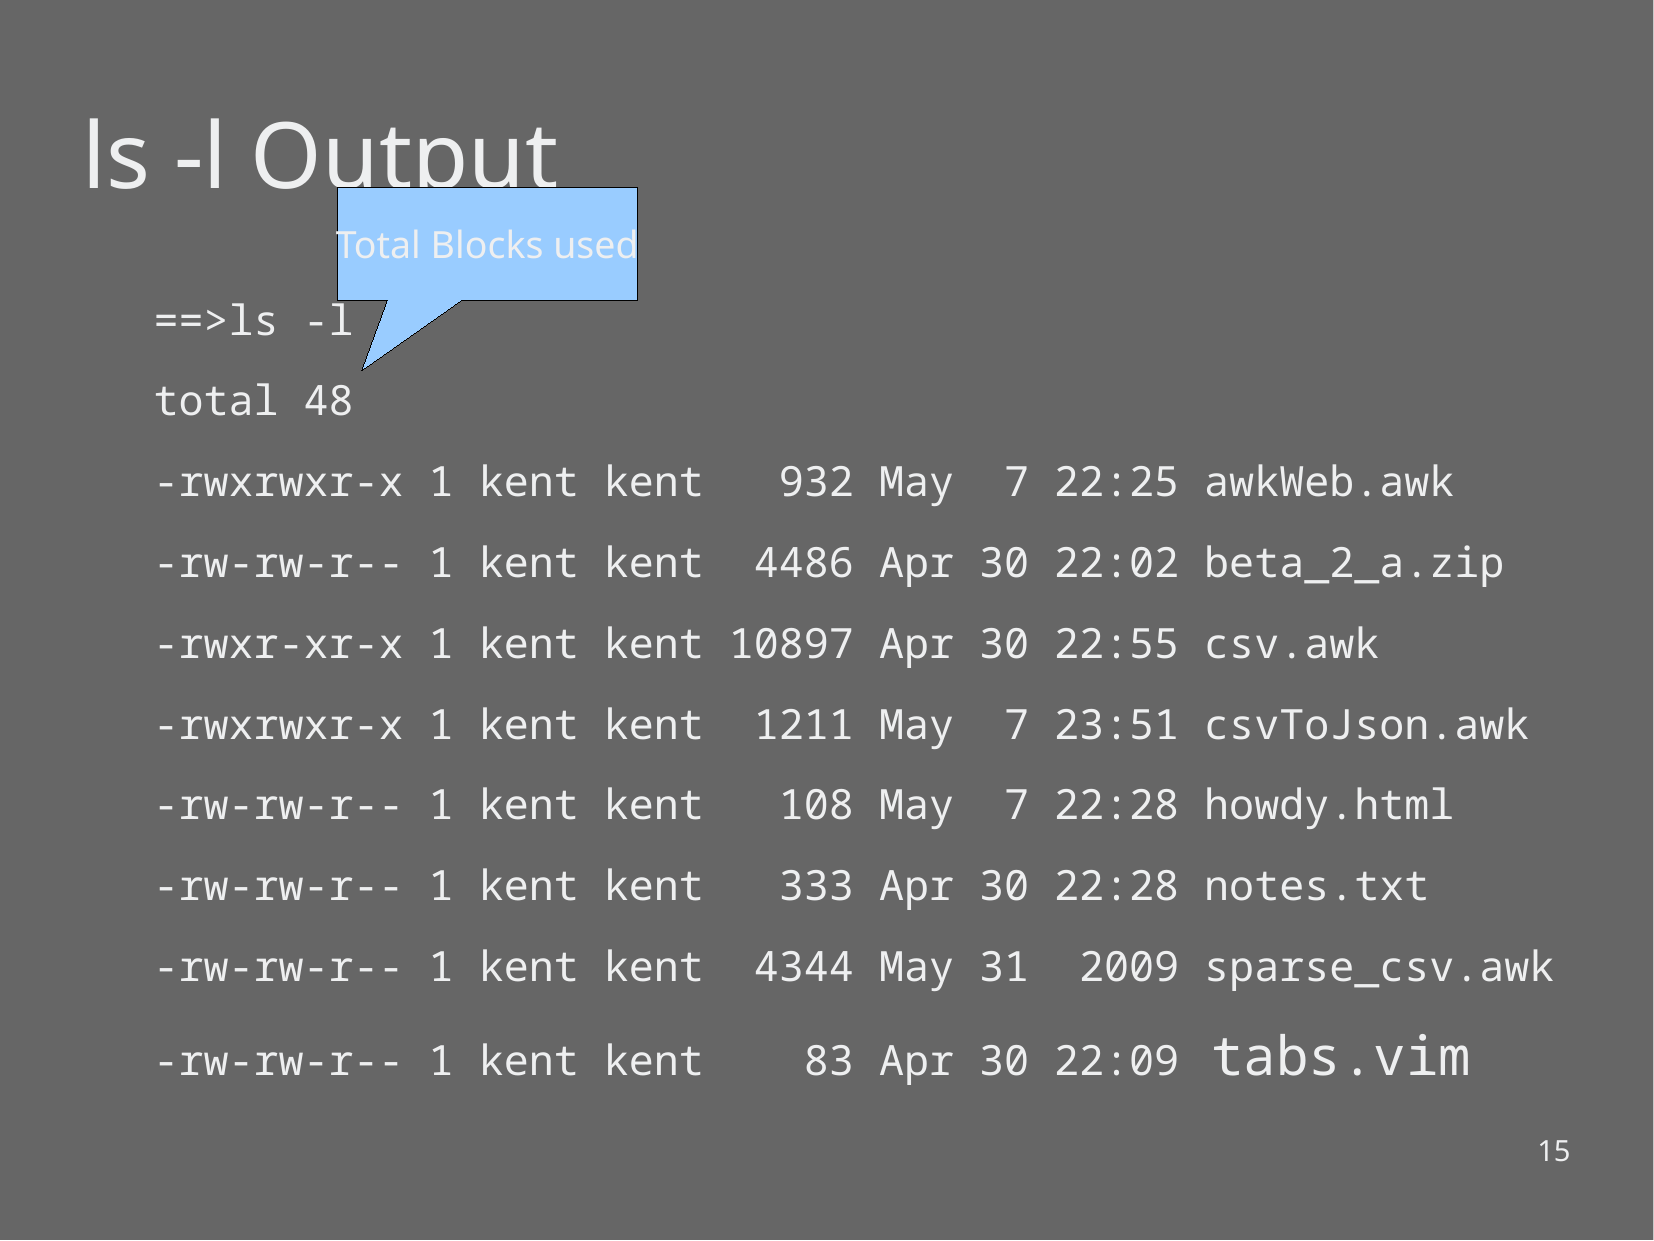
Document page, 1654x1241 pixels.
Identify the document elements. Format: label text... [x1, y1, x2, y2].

list ==>ls -l total 48 -rwxrwxr-x 1 kent kent 932 May 7 22:25 awkWeb.awk -rw-rw-r-- 1 kent kent 4486 Apr 30 22:02 beta_2_a.zip -rwxr-xr-x 1 kent kent 10897 Apr 30 22:55 csv.awk -rwxrwxr-x 1 kent kent 1211 May 7 23:51 csvToJson.awk -rw-rw-r-- 1 kent kent 108 May 7 22:28 howdy.html -rw-rw-r-- 1 kent kent 333 Apr 30 22:28 notes.txt -rw-rw-r-- 1 kent kent 4344 May 31 2009 sparse_csv.awk -rw-rw-r-- 1 kent kent 83 Apr 30 22:09 tabs.vim [82, 290, 1571, 1010]
title ls -l Output [82, 49, 1571, 257]
text_box Total Blocks used [337, 187, 638, 371]
